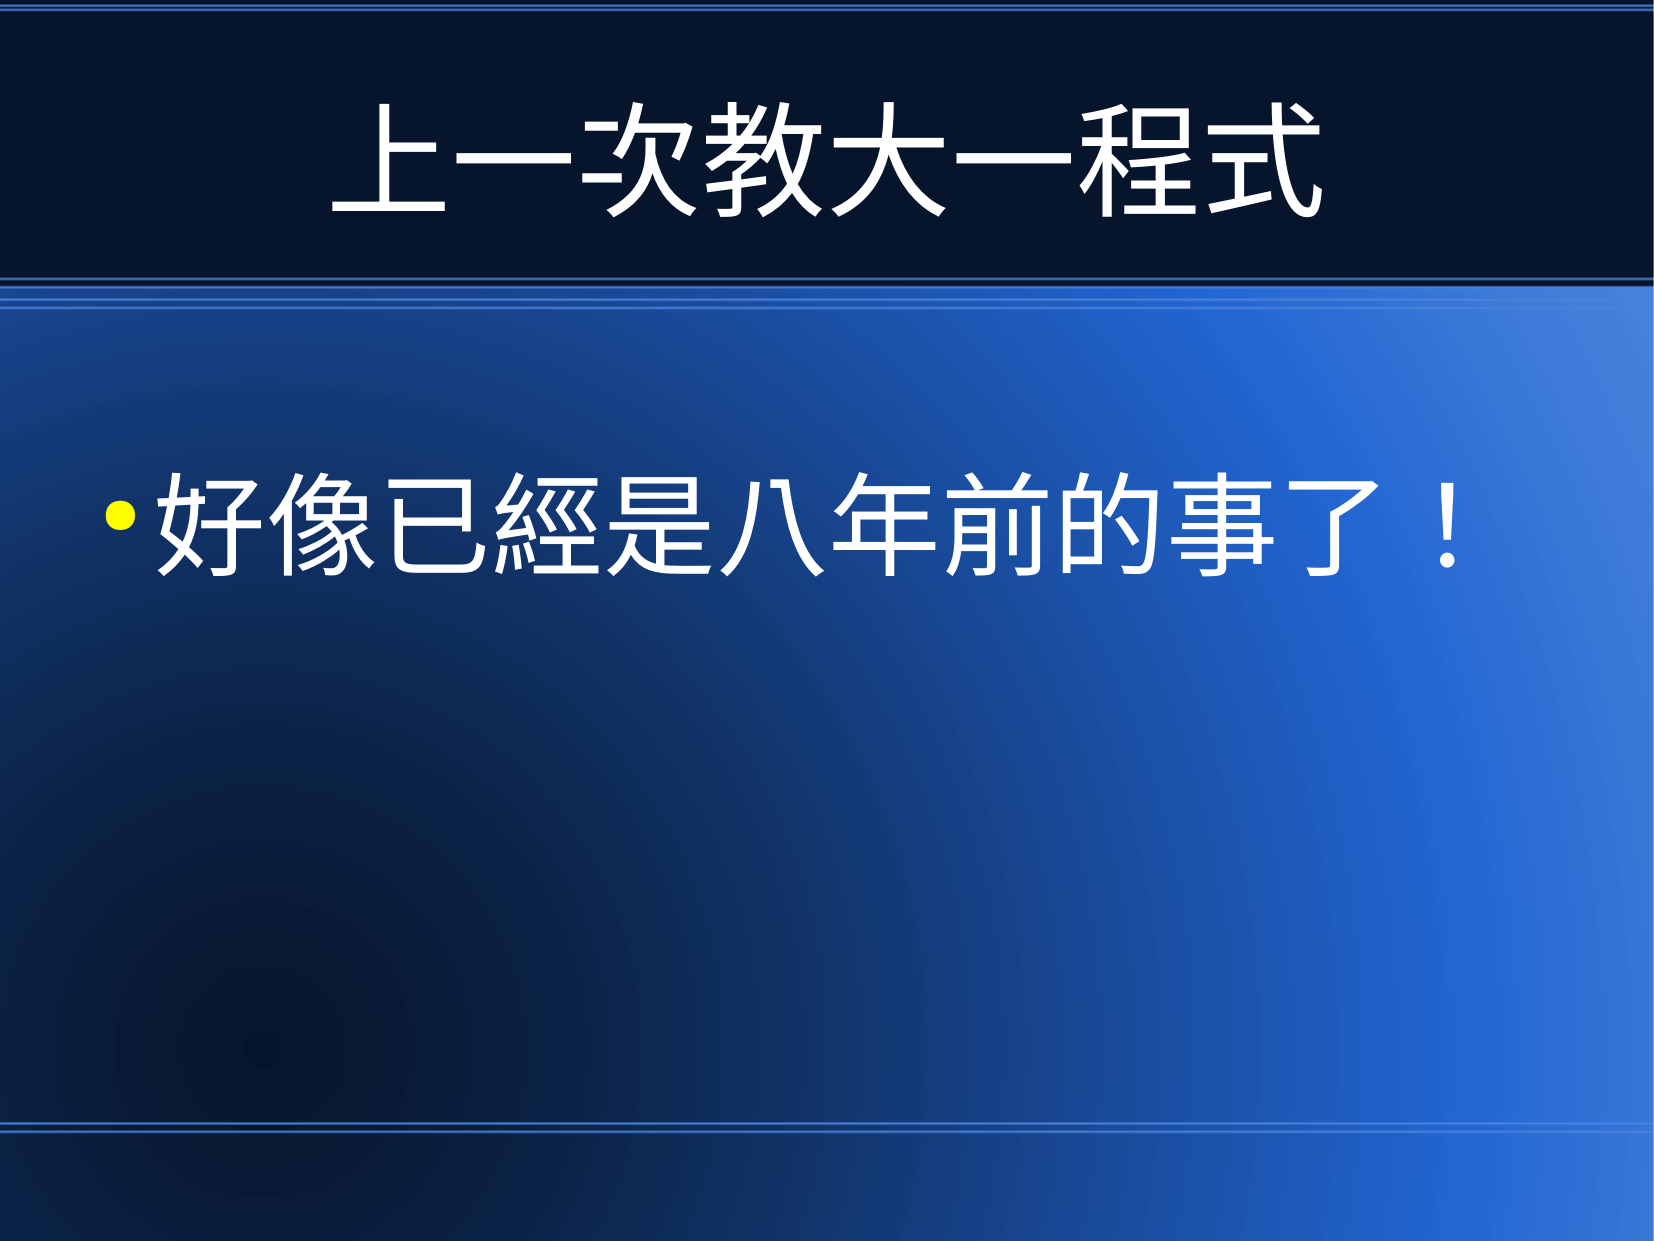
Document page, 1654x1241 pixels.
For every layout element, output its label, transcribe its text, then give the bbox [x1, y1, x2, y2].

list 好像已經是八年前的事了！ [82, 355, 1571, 1241]
picture [0, 0, 1654, 1241]
title 上一次教大一程式 [82, 49, 1571, 257]
